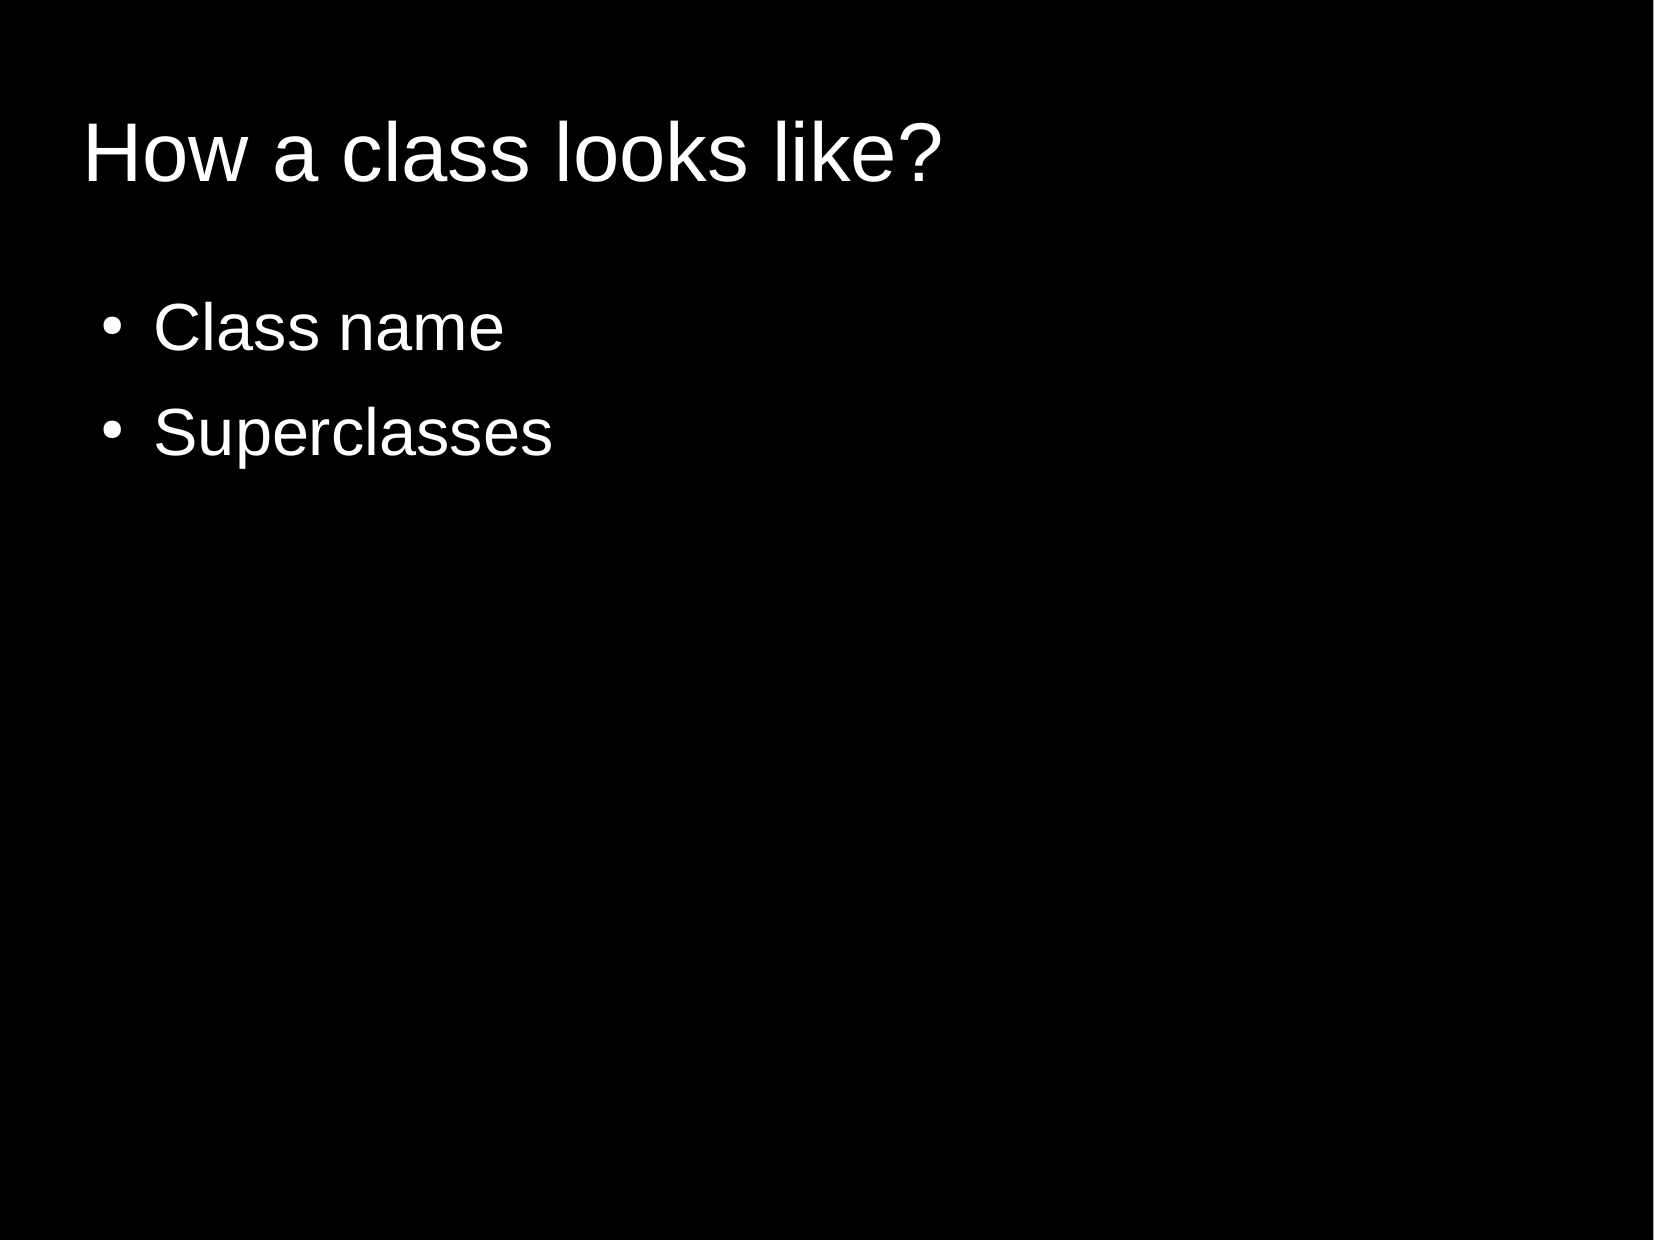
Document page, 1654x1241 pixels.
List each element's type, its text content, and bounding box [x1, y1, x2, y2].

title How a class looks like? [82, 49, 1571, 257]
list Class name Superclasses [82, 290, 1538, 1010]
